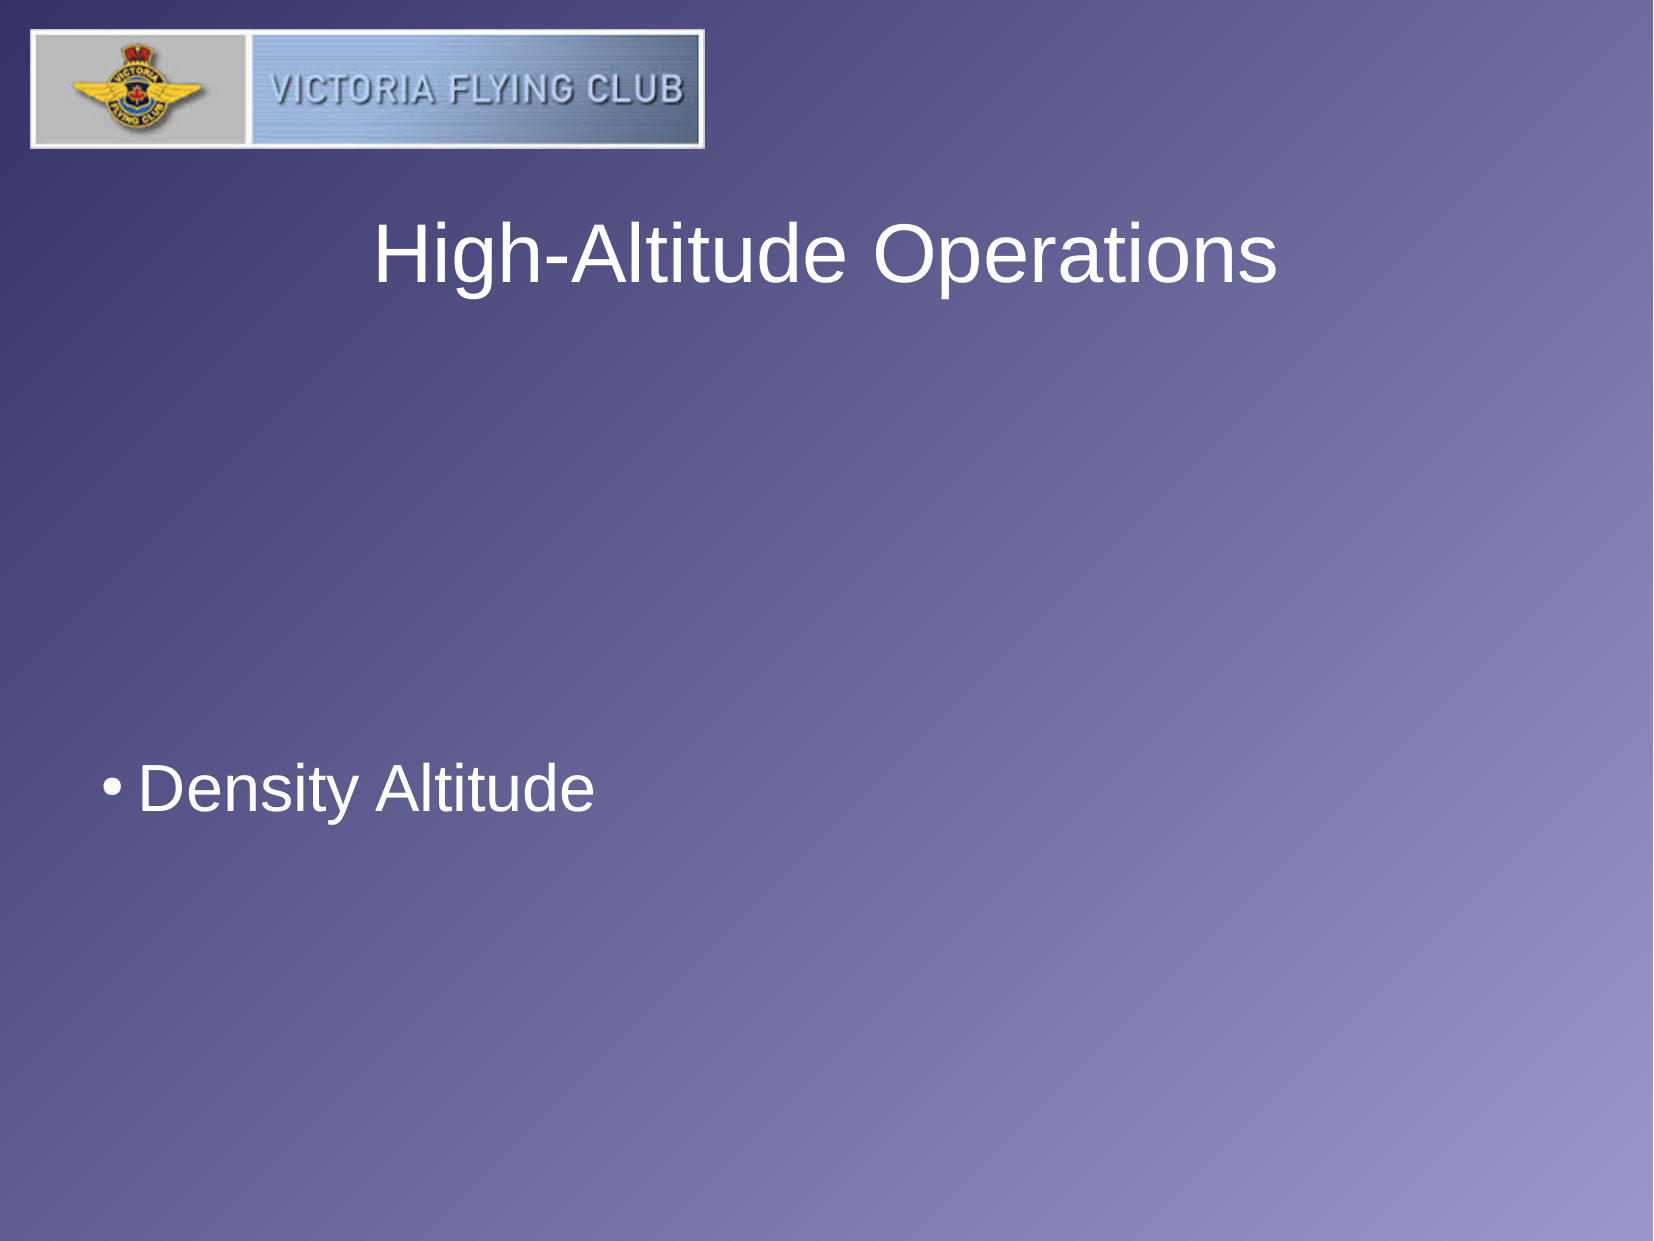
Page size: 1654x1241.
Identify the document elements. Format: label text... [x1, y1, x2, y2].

list Density Altitude [82, 750, 1571, 1094]
title High-Altitude Operations [82, 150, 1571, 358]
picture [30, 29, 705, 149]
